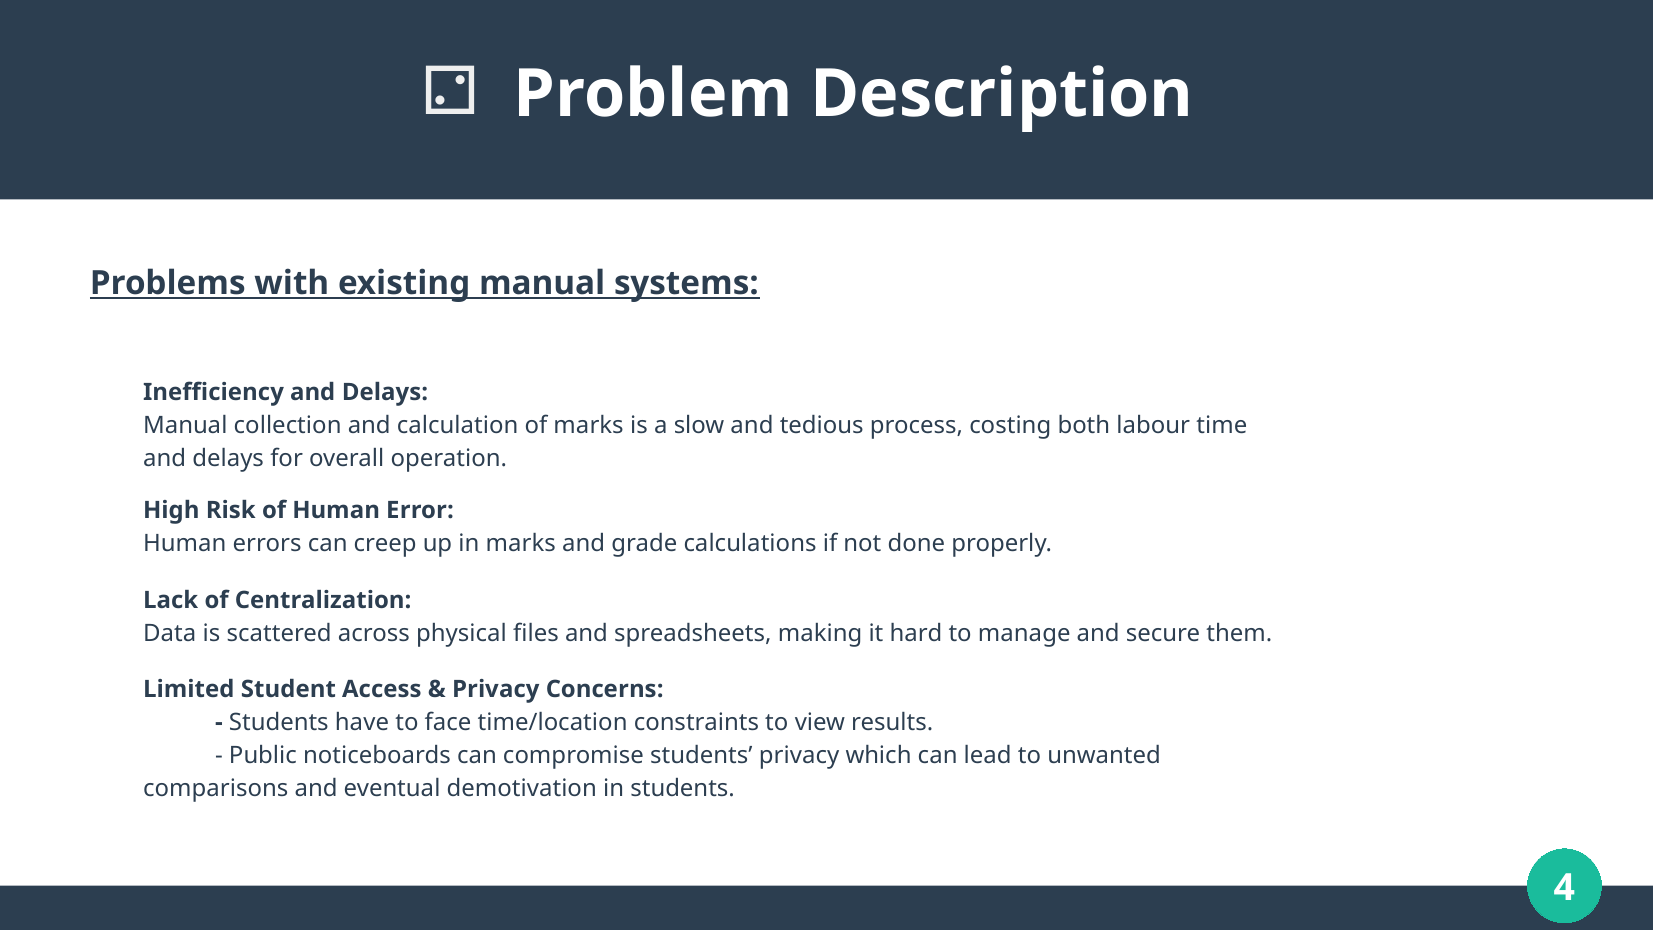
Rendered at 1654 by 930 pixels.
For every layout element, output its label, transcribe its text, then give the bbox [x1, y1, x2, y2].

list Inefficiency and Delays: Manual collection and calculation of marks is a slow and tedious process, costing both labour time and delays for overall operation. High Risk of Human Error: Human errors can creep up in marks and grade calculations if not done properly. Lack of Centralization: Data is scattered across physical files and spreadsheets, making it hard to manage and secure them. Limited Student Access & Privacy Concerns: - Students have to face time/location constraints to view results. - Public noticeboards can compromise students’ privacy which can lead to unwanted comparisons and eventual demotivation in students. [75, 375, 1276, 826]
text_box Problems with existing manual systems: [75, 225, 788, 338]
title Problem Description [40, 32, 1576, 151]
